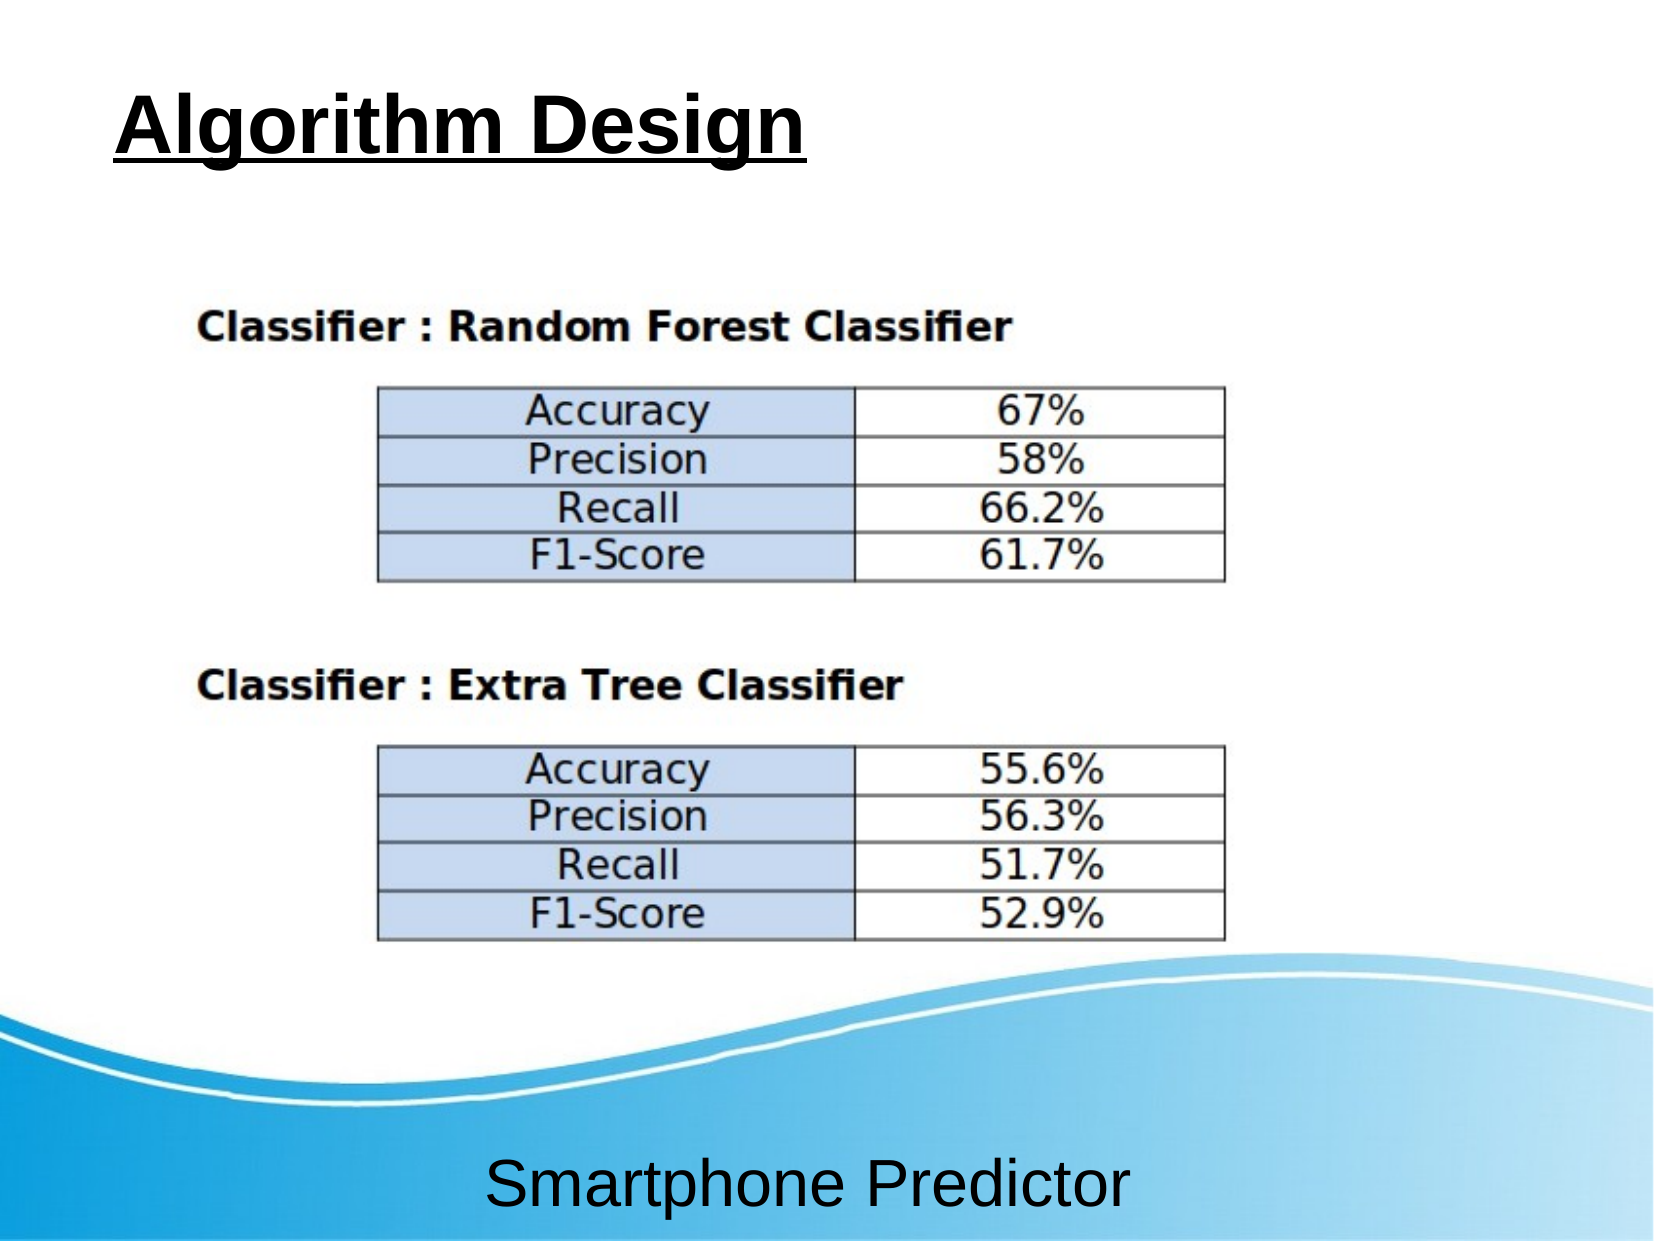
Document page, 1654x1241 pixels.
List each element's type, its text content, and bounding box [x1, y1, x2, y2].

picture [0, 952, 1654, 1241]
text_box Algorithm Design [98, 70, 822, 179]
list Smartphone Predictor [413, 1145, 1264, 1231]
picture [144, 289, 1347, 944]
